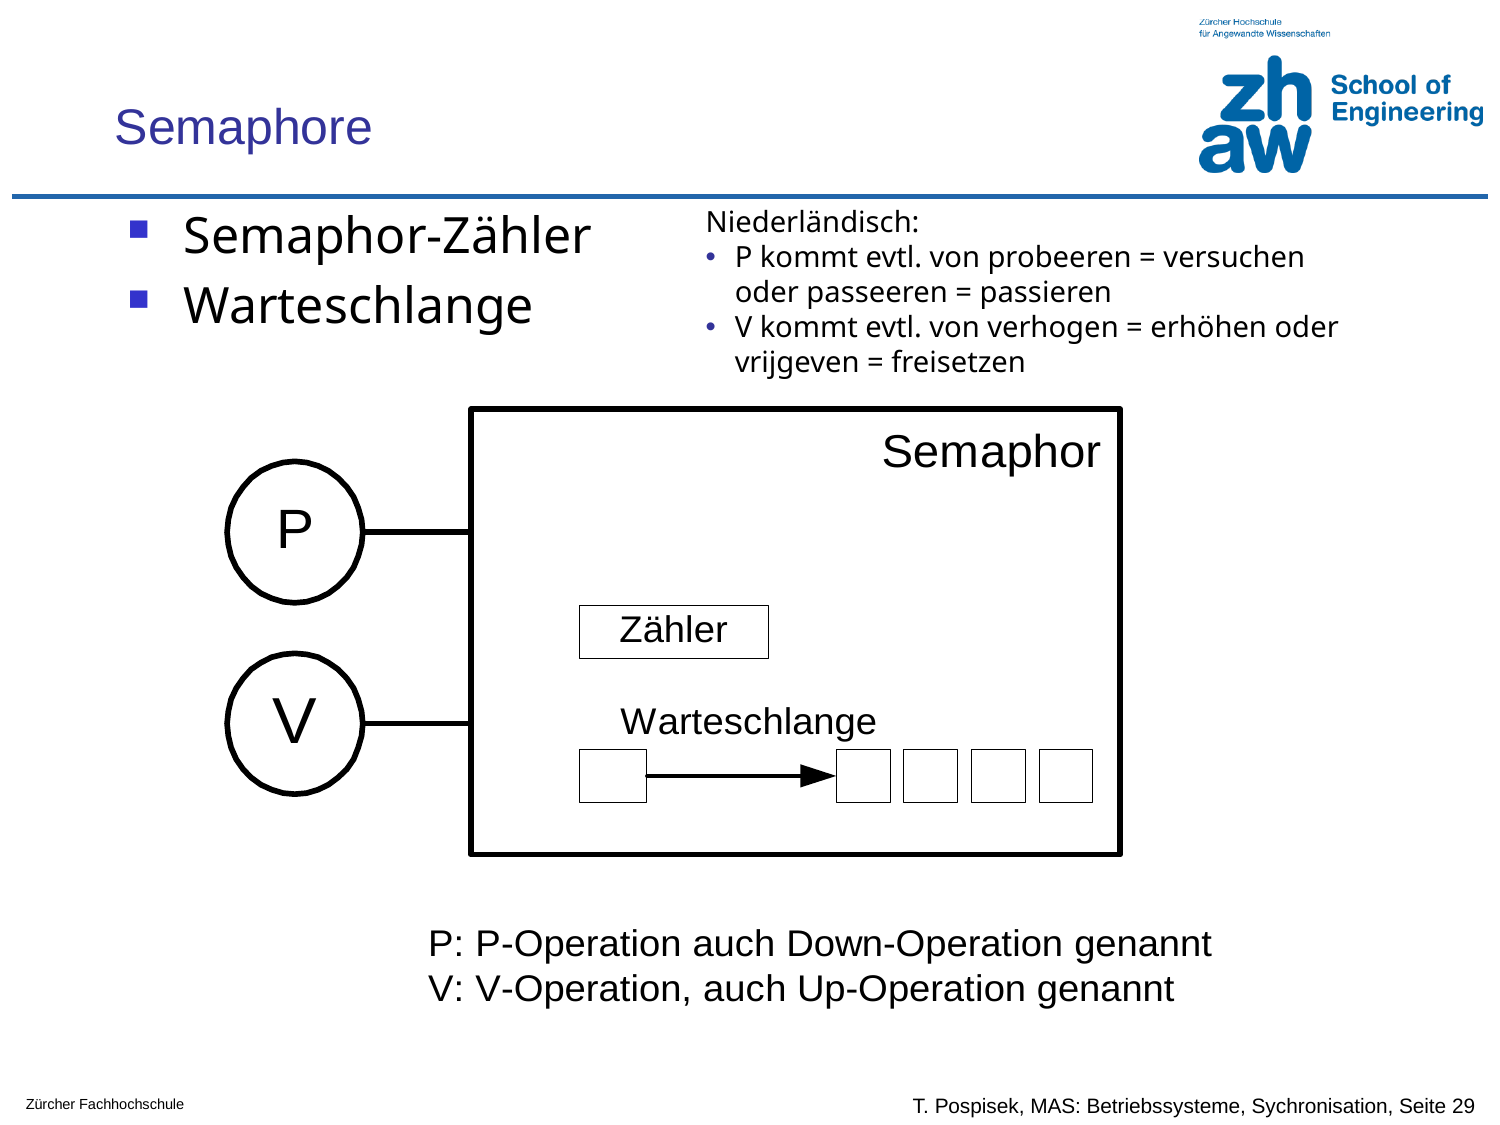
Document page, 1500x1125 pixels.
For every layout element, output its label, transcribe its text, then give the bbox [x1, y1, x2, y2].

text_box Semaphor-Zähler Warteschlange [112, 196, 690, 397]
picture [174, 360, 1355, 1069]
title Semaphore [99, 50, 1379, 163]
picture [1199, 19, 1483, 173]
text_box Niederländisch: P kommt evtl. von probeeren = versuchen oder passeeren = passieren V kommt evtl. von verhogen = erhöhen oder vrijgeven = freisetzen [690, 196, 1388, 386]
